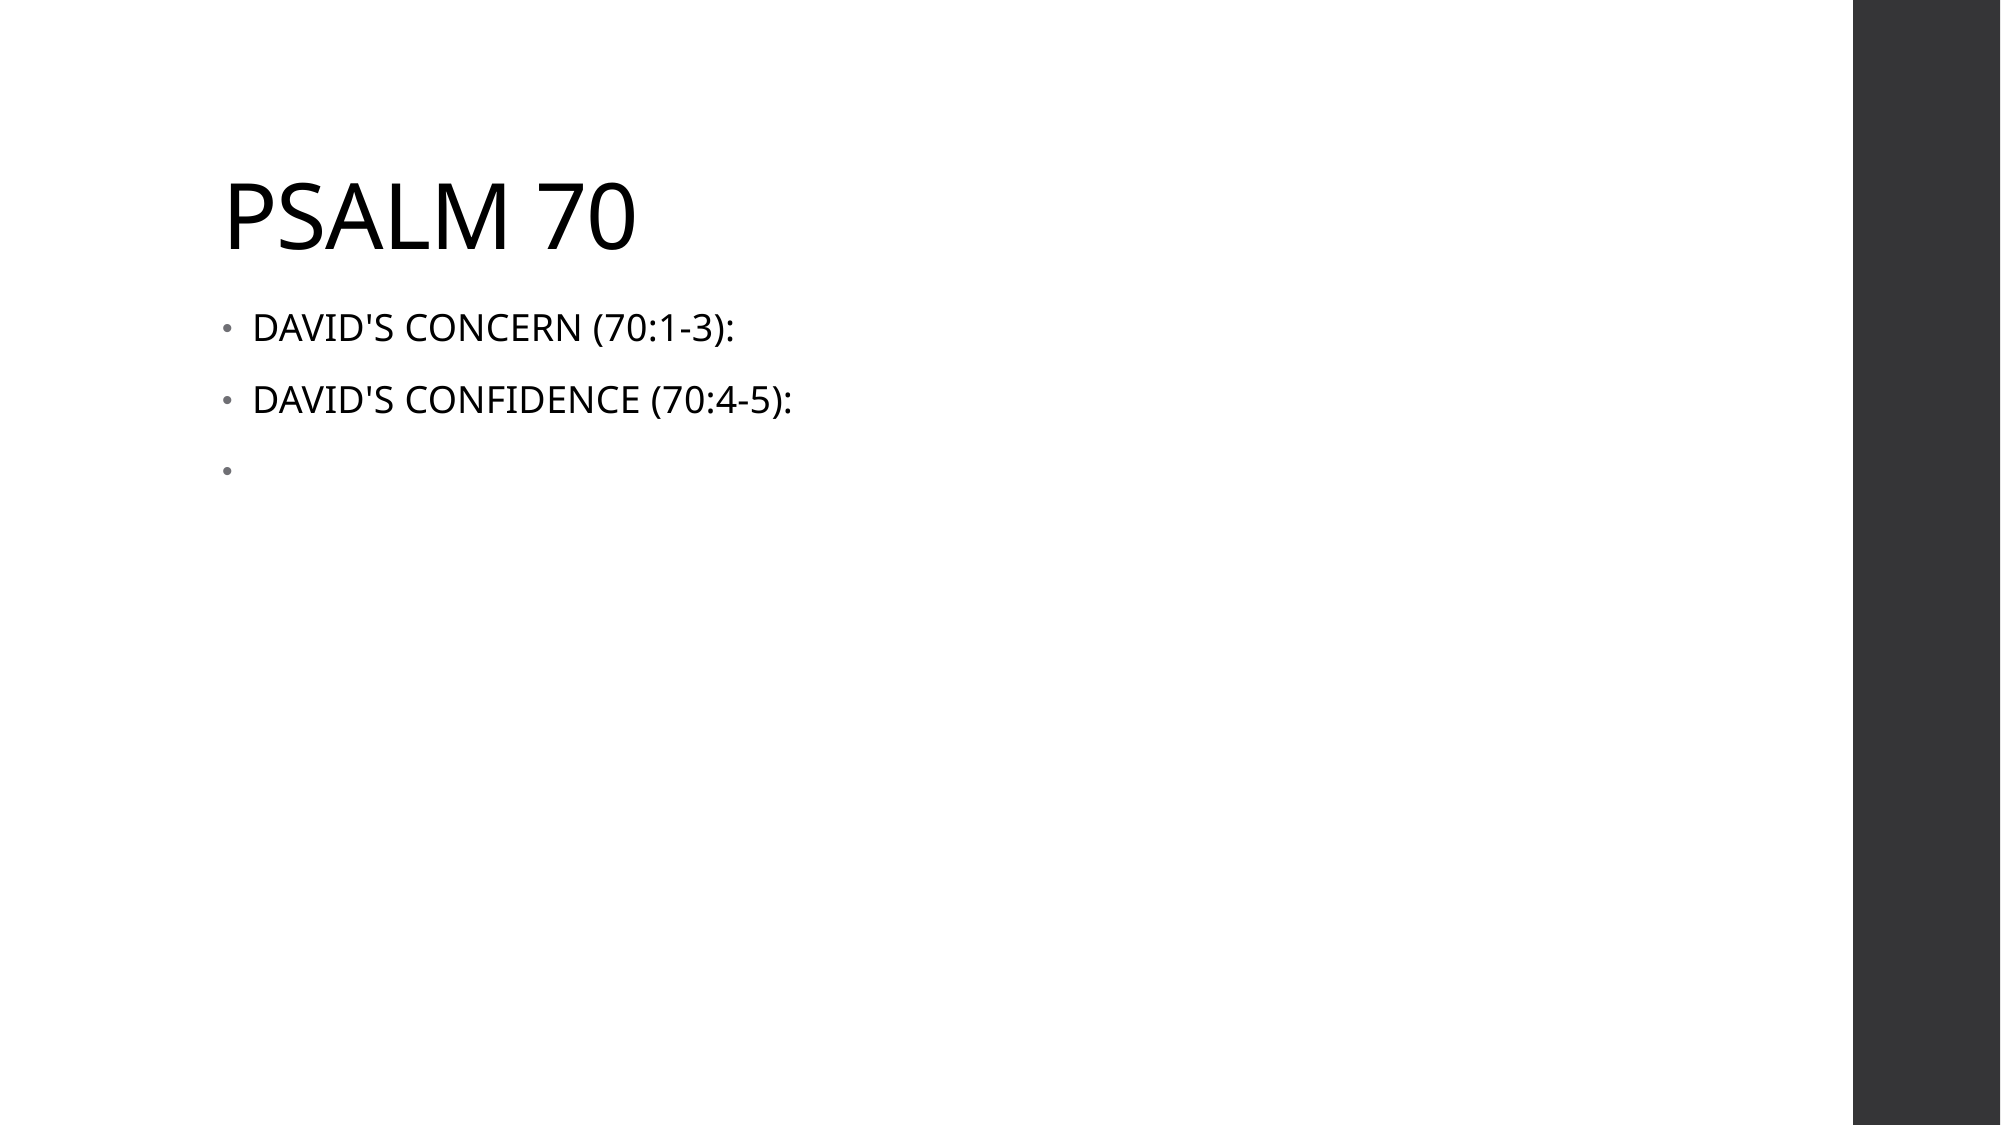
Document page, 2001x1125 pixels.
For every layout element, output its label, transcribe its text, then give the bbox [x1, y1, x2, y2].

list DAVID'S CONCERN (70:1-3): DAVID'S CONFIDENCE (70:4-5): [206, 299, 1617, 1014]
title PSALM 70 [206, 60, 1797, 278]
